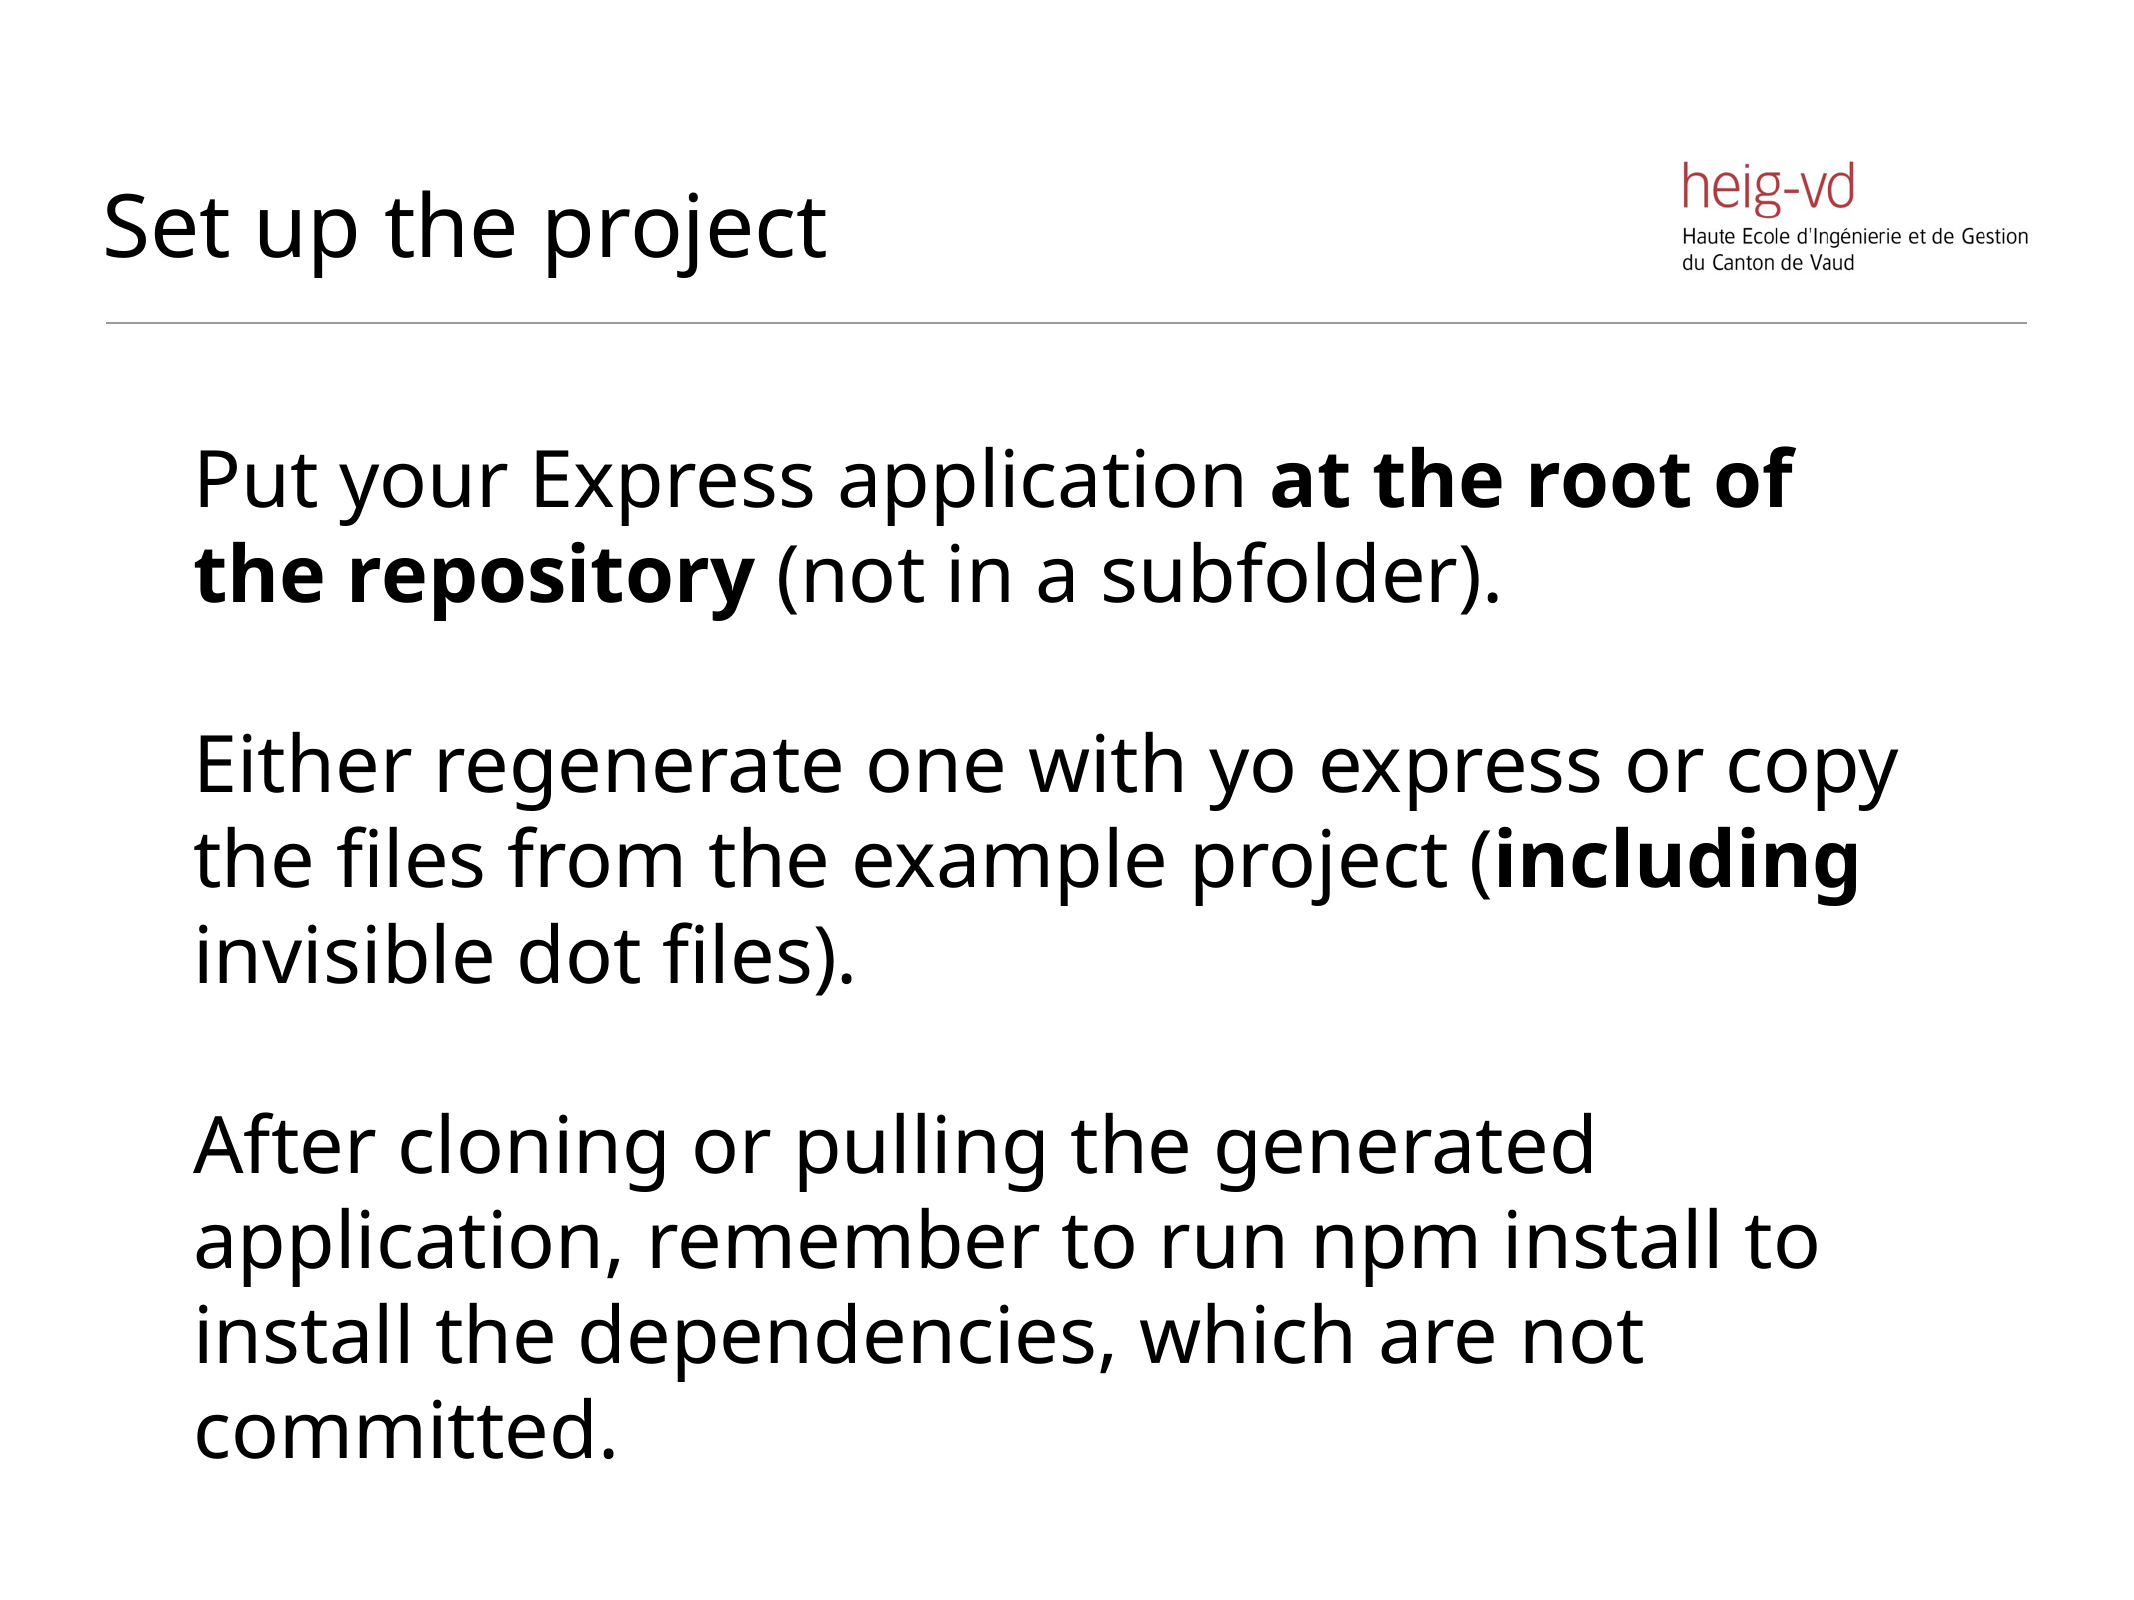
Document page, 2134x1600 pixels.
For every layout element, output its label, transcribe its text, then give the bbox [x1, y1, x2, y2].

text_box Put your Express application at the root of the repository (not in a subfolder). Either regenerate one with yo express or copy the files from the example project (including invisible dot files). After cloning or pulling the generated application, remember to run npm install to install the dependencies, which are not committed. [185, 420, 1949, 1483]
title Set up the project [93, 54, 2040, 284]
